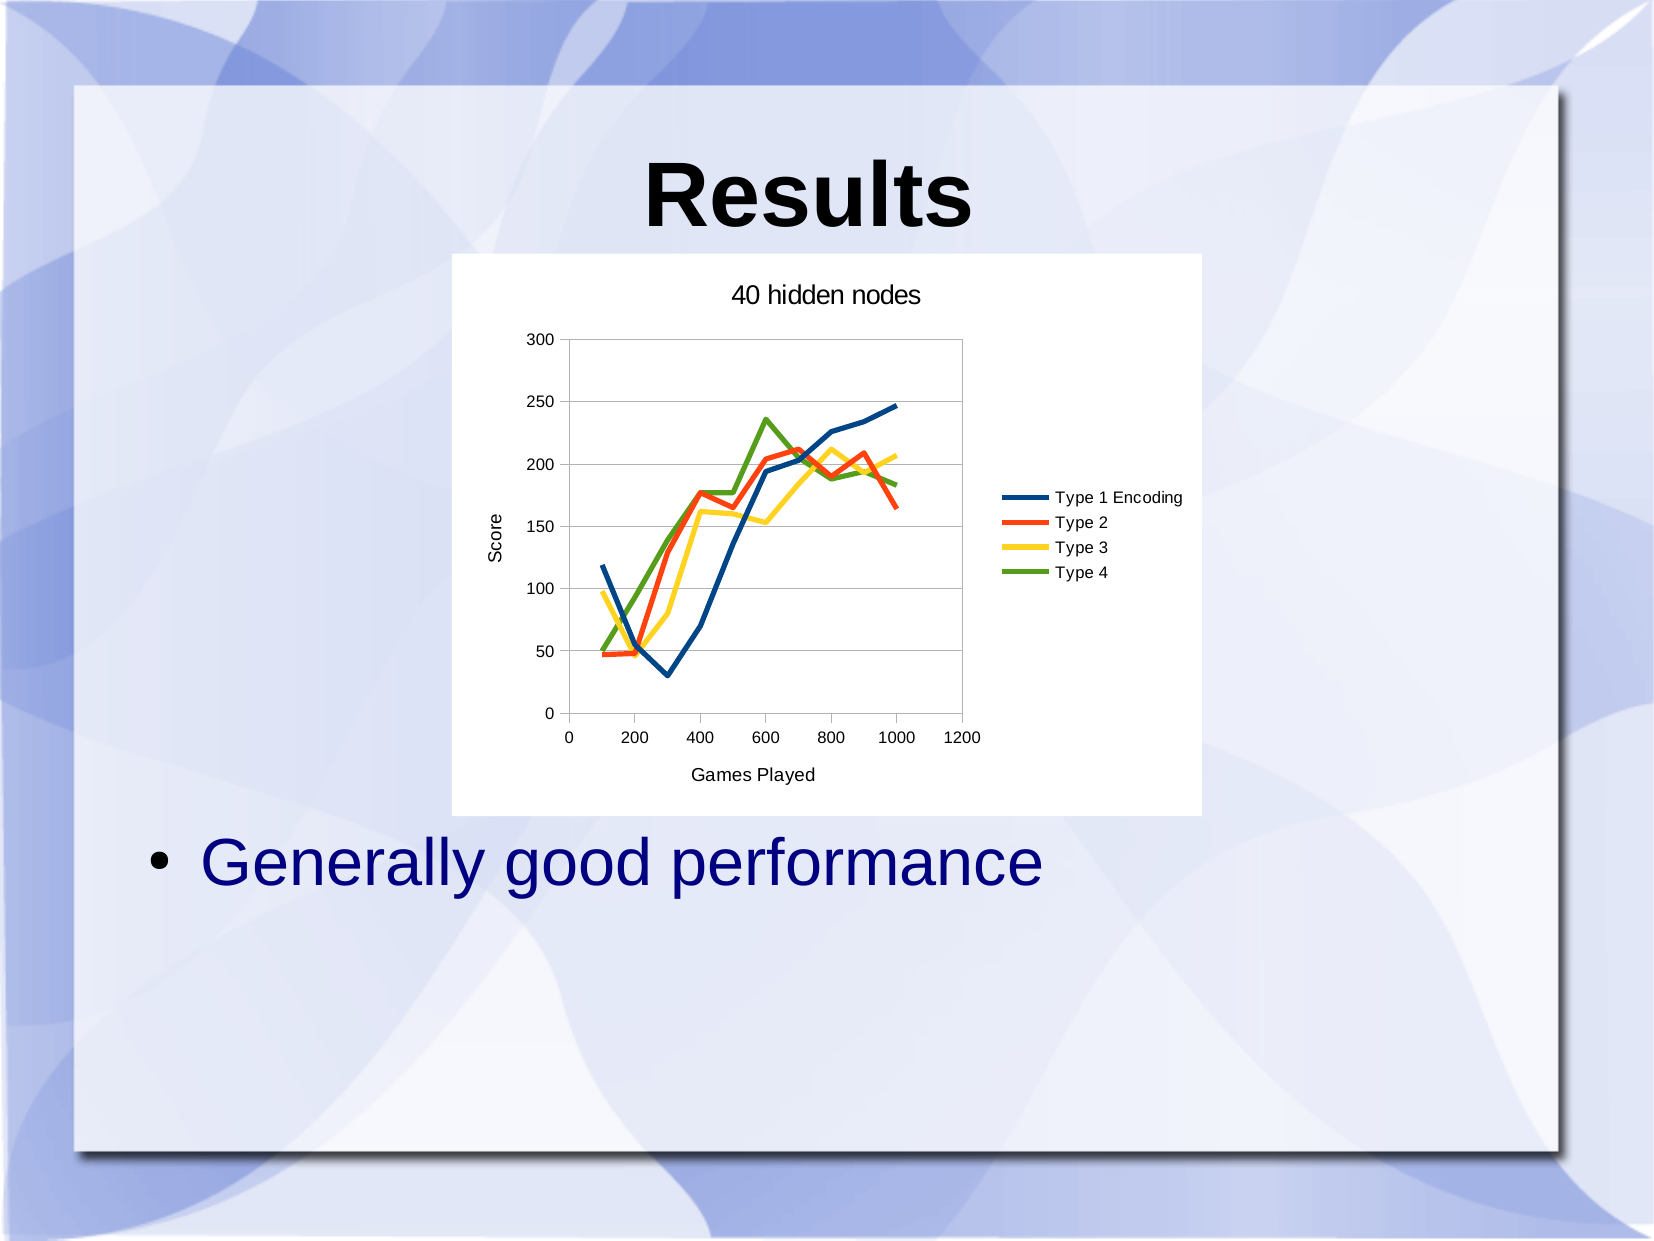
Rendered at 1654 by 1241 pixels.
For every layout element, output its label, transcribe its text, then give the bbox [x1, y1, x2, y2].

chart [451, 253, 1202, 817]
title Results [82, 90, 1536, 298]
list Generally good performance [129, 825, 1489, 1129]
picture [0, 0, 1654, 1241]
